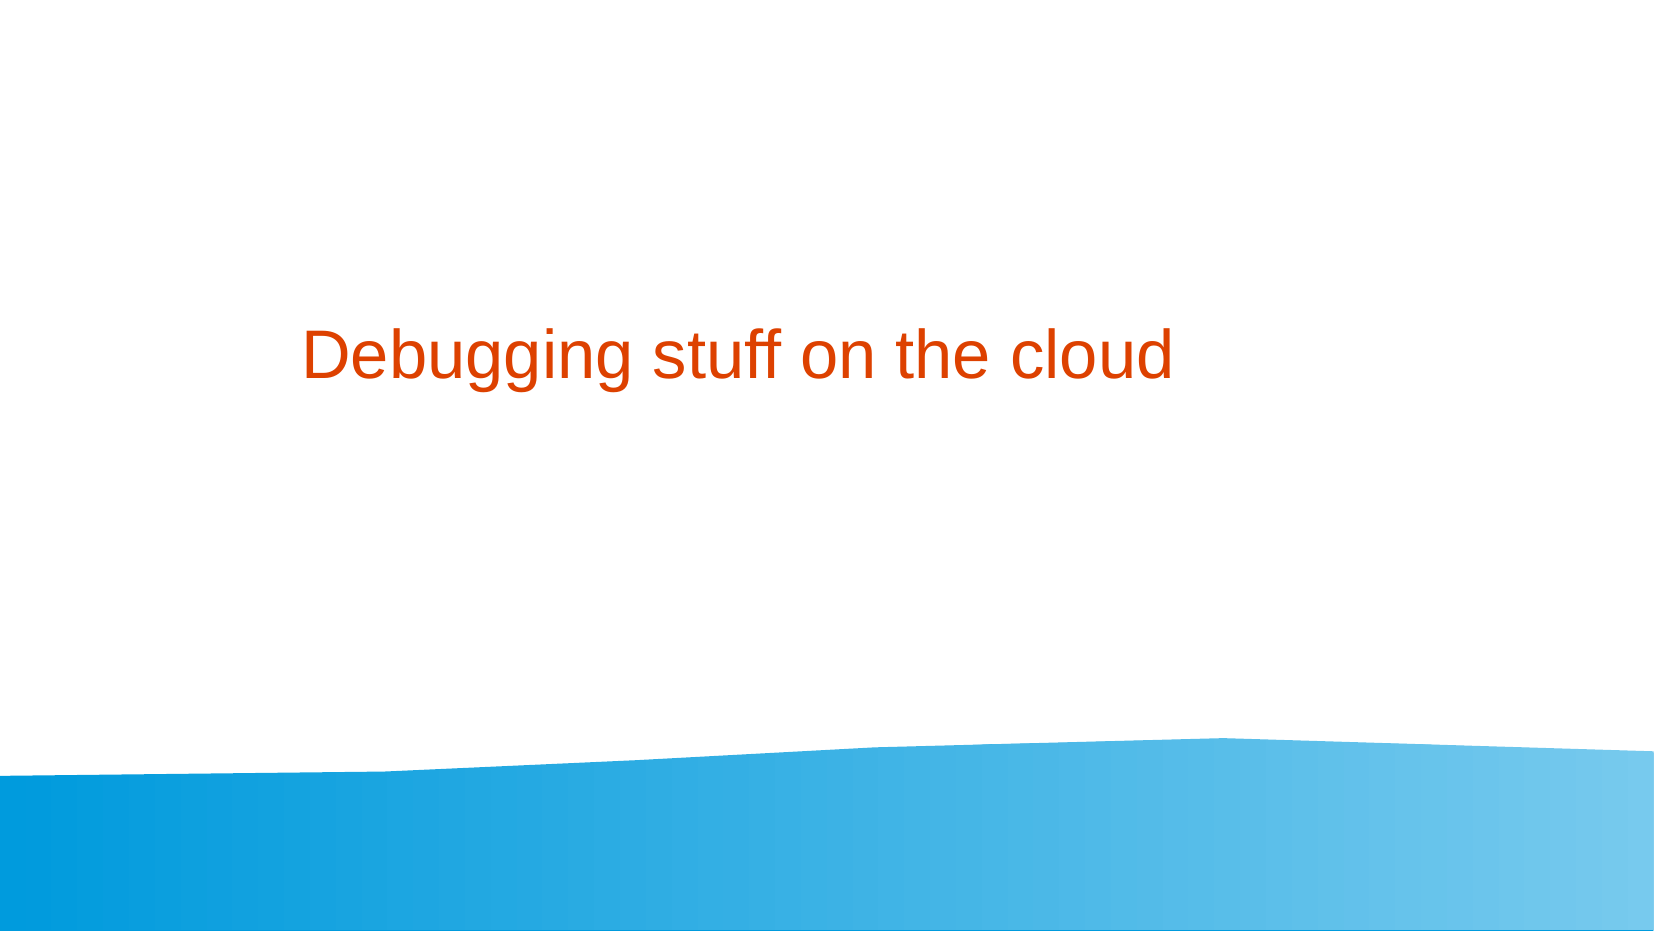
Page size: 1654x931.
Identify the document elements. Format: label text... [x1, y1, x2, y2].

title Debugging stuff on the cloud [0, 265, 1477, 443]
